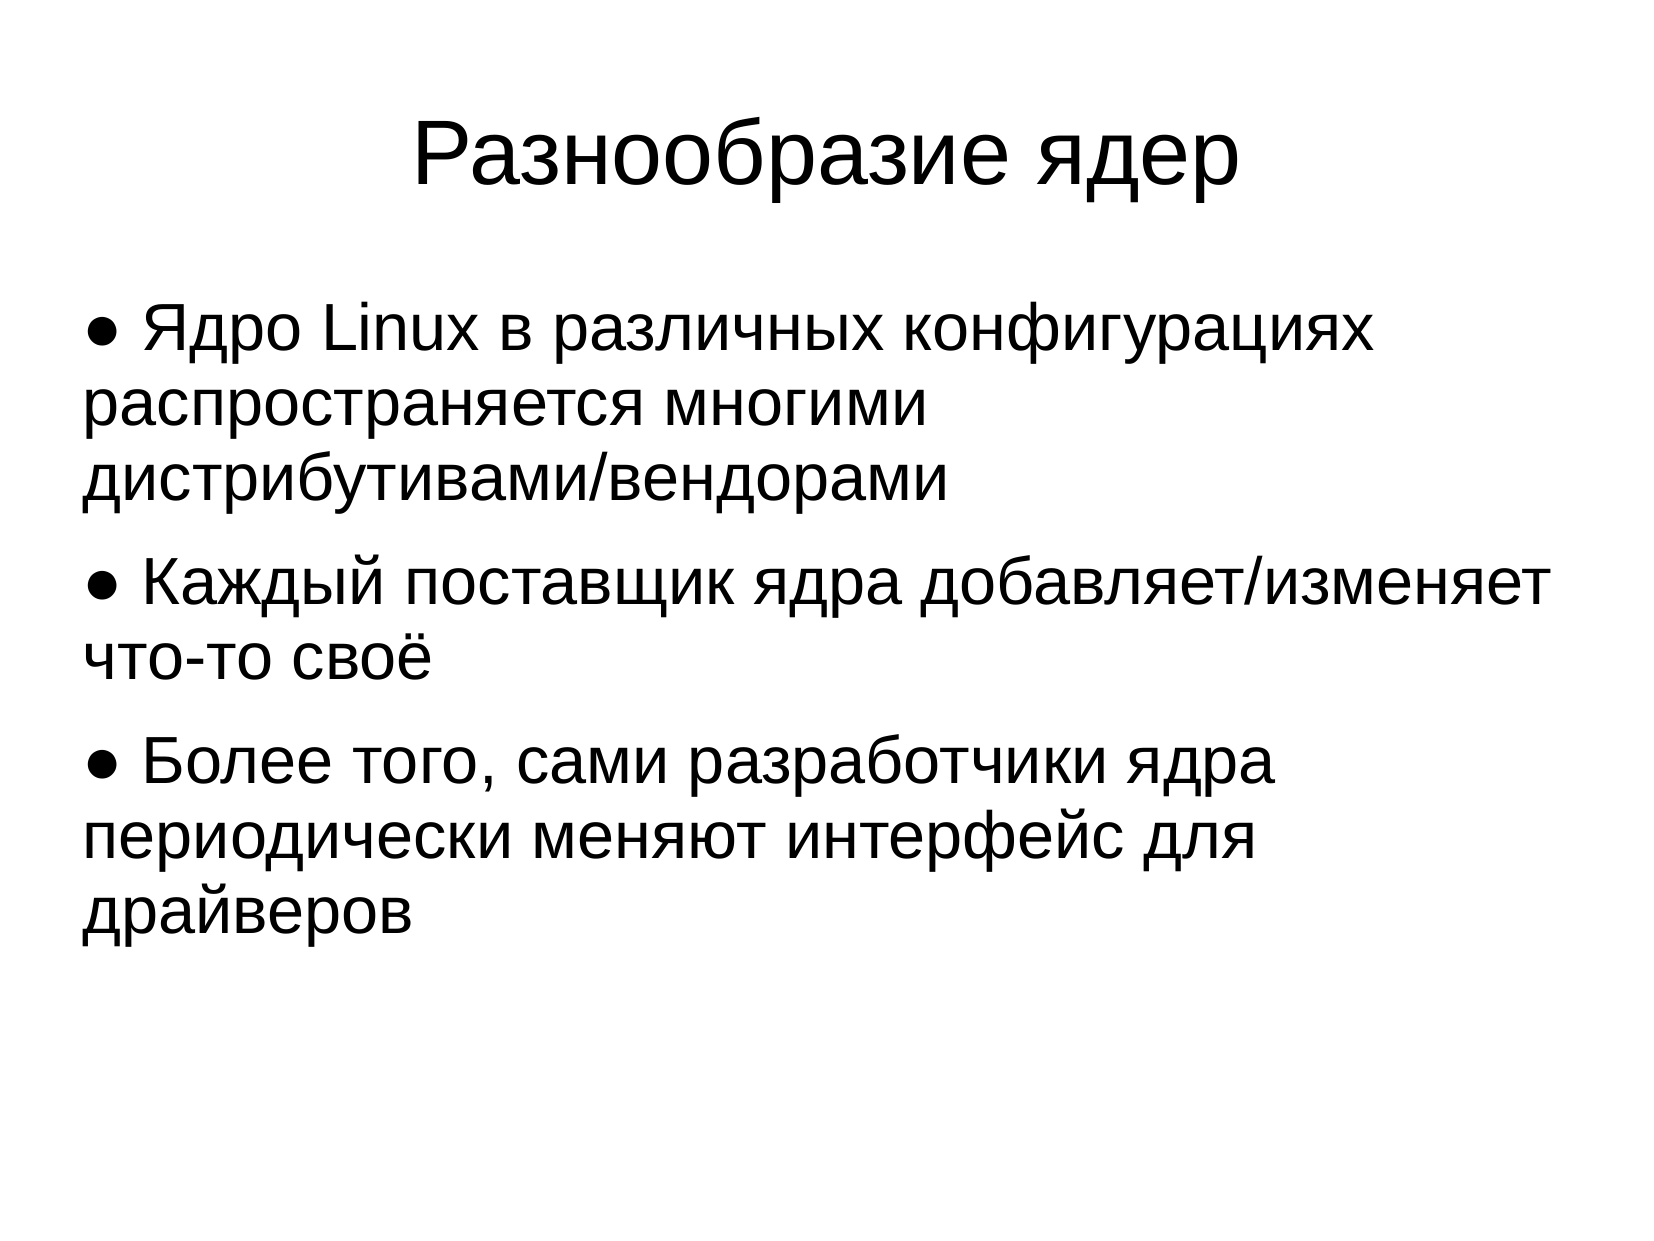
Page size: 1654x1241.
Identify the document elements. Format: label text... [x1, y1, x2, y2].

list ● Ядро Linux в различных конфигурациях распространяется многими дистрибутивами/вендорами ● Каждый поставщик ядра добавляет/изменяет что-то своё ● Более того, сами разработчики ядра периодически меняют интерфейс для драйверов [82, 290, 1571, 1109]
title Разнообразие ядер [82, 49, 1571, 257]
